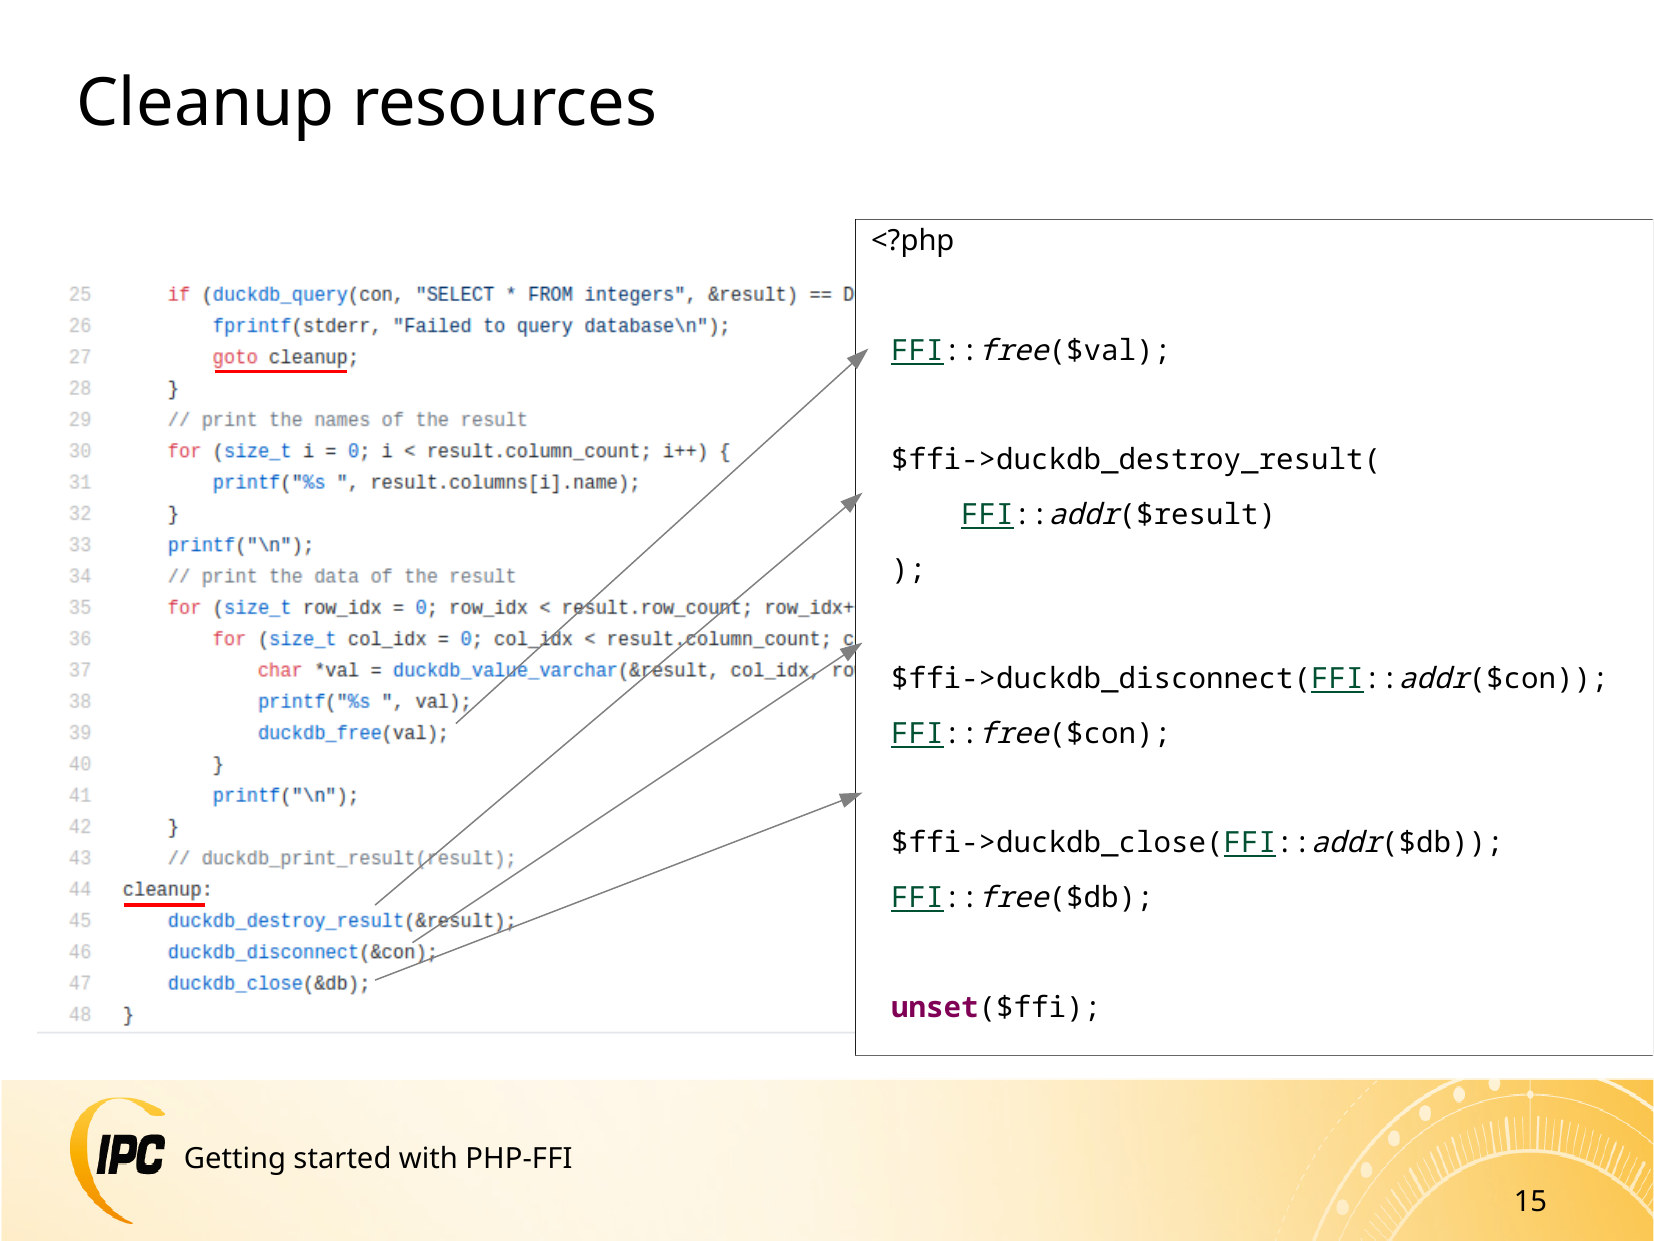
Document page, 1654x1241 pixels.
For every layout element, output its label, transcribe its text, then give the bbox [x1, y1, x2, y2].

list <?php FFI::free($val); $ffi->duckdb_destroy_result( FFI::addr($result) ); $ffi->duckdb_disconnect(FFI::addr($con)); FFI::free($con); $ffi->duckdb_close(FFI::addr($db)); FFI::free($db); unset($ffi); [855, 219, 1654, 1056]
picture [0, 0, 1654, 1241]
title Cleanup resources [17, 3, 1506, 196]
